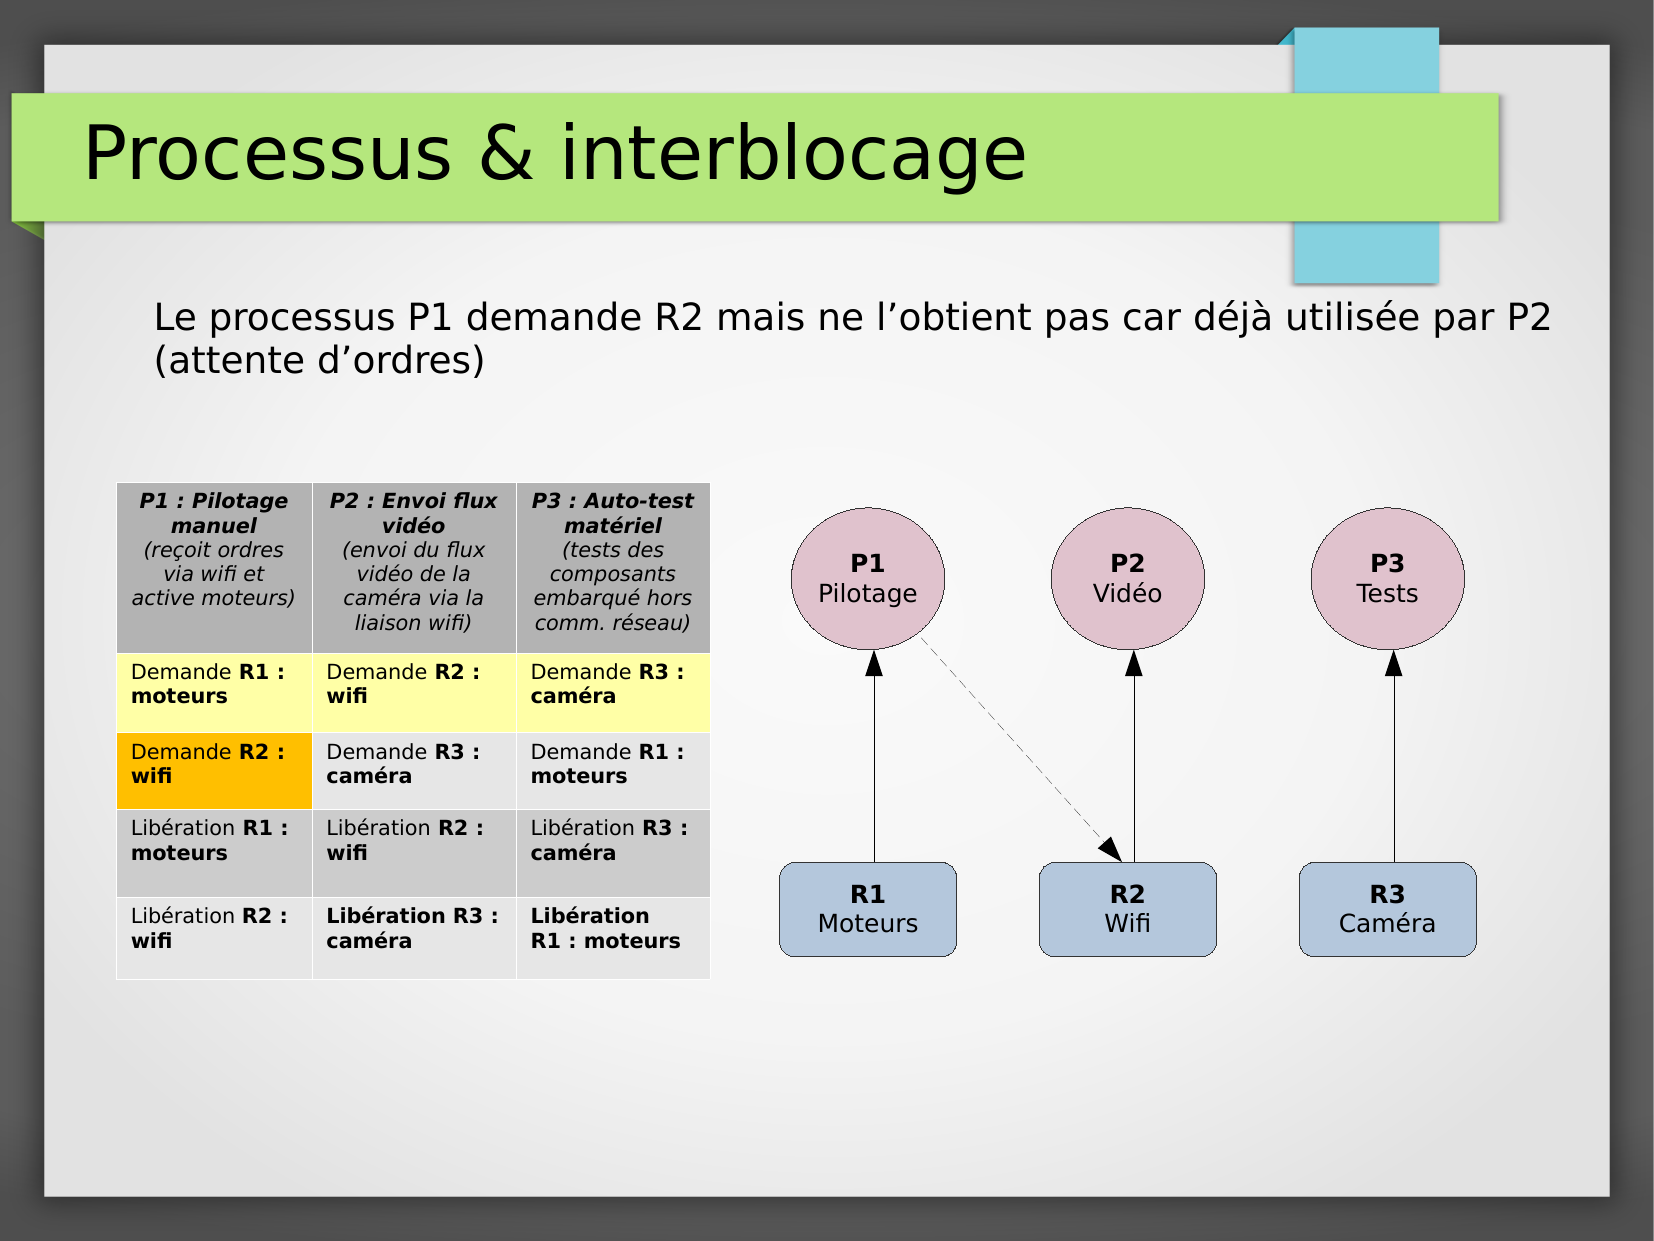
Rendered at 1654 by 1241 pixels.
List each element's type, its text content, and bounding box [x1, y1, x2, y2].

picture [0, 0, 1654, 1241]
table_header P2 : Envoi flux vidéo (envoi du flux vidéo de la caméra via la liaison wifi) [313, 483, 516, 653]
table_cell Libération R2 : wifi [313, 810, 516, 897]
text_box R2 Wifi [1039, 862, 1217, 957]
list Le processus P1 demande R2 mais ne l’obtient pas car déjà utilisée par P2 (attente d’ordres) [82, 295, 1571, 449]
table_cell Libération R3 : caméra [313, 898, 516, 979]
table_header P1 : Pilotage manuel (reçoit ordres via wifi et active moteurs) [117, 483, 312, 653]
table_cell Demande R3 : caméra [313, 733, 516, 809]
table_cell Demande R2 : wifi [313, 654, 516, 732]
text_box P2 Vidéo [1051, 507, 1205, 650]
table_cell Demande R1 : moteurs [117, 654, 312, 732]
table_cell Demande R2 : wifi [117, 733, 312, 809]
title Processus & interblocage [82, 94, 1264, 213]
text_box R3 Caméra [1299, 862, 1477, 957]
table_cell Demande R1 : moteurs [517, 733, 710, 809]
table_cell Libération R1 : moteurs [517, 898, 710, 979]
text_box R1 Moteurs [779, 862, 957, 957]
table_cell Demande R3 : caméra [517, 654, 710, 732]
table_cell Libération R1 : moteurs [117, 810, 312, 897]
text_box P1 Pilotage [791, 507, 945, 650]
table_cell Libération R3 : caméra [517, 810, 710, 897]
table_cell Libération R2 : wifi [117, 898, 312, 979]
table_header P3 : Auto-test matériel (tests des composants embarqué hors comm. réseau) [517, 483, 710, 653]
text_box P3 Tests [1311, 507, 1465, 650]
